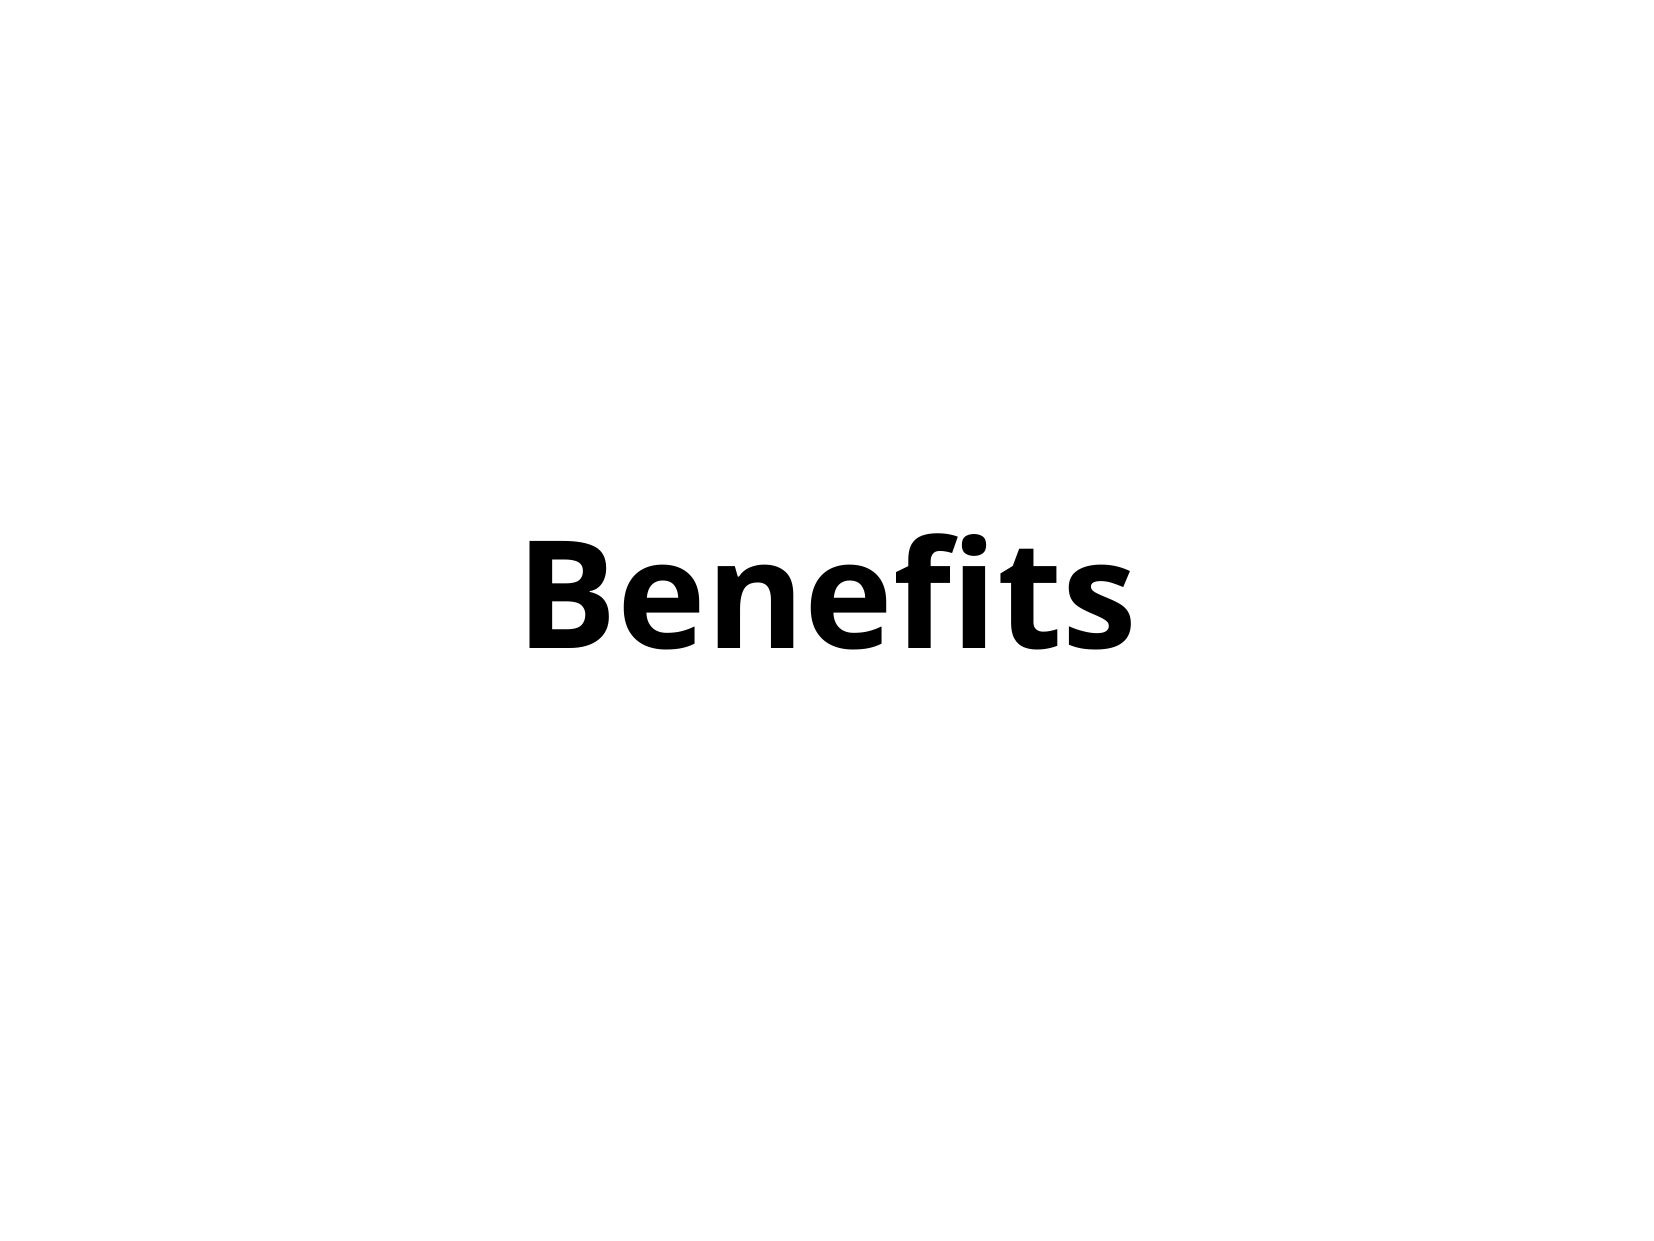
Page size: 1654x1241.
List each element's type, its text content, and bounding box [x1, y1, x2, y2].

title Benefits [59, 413, 1595, 768]
